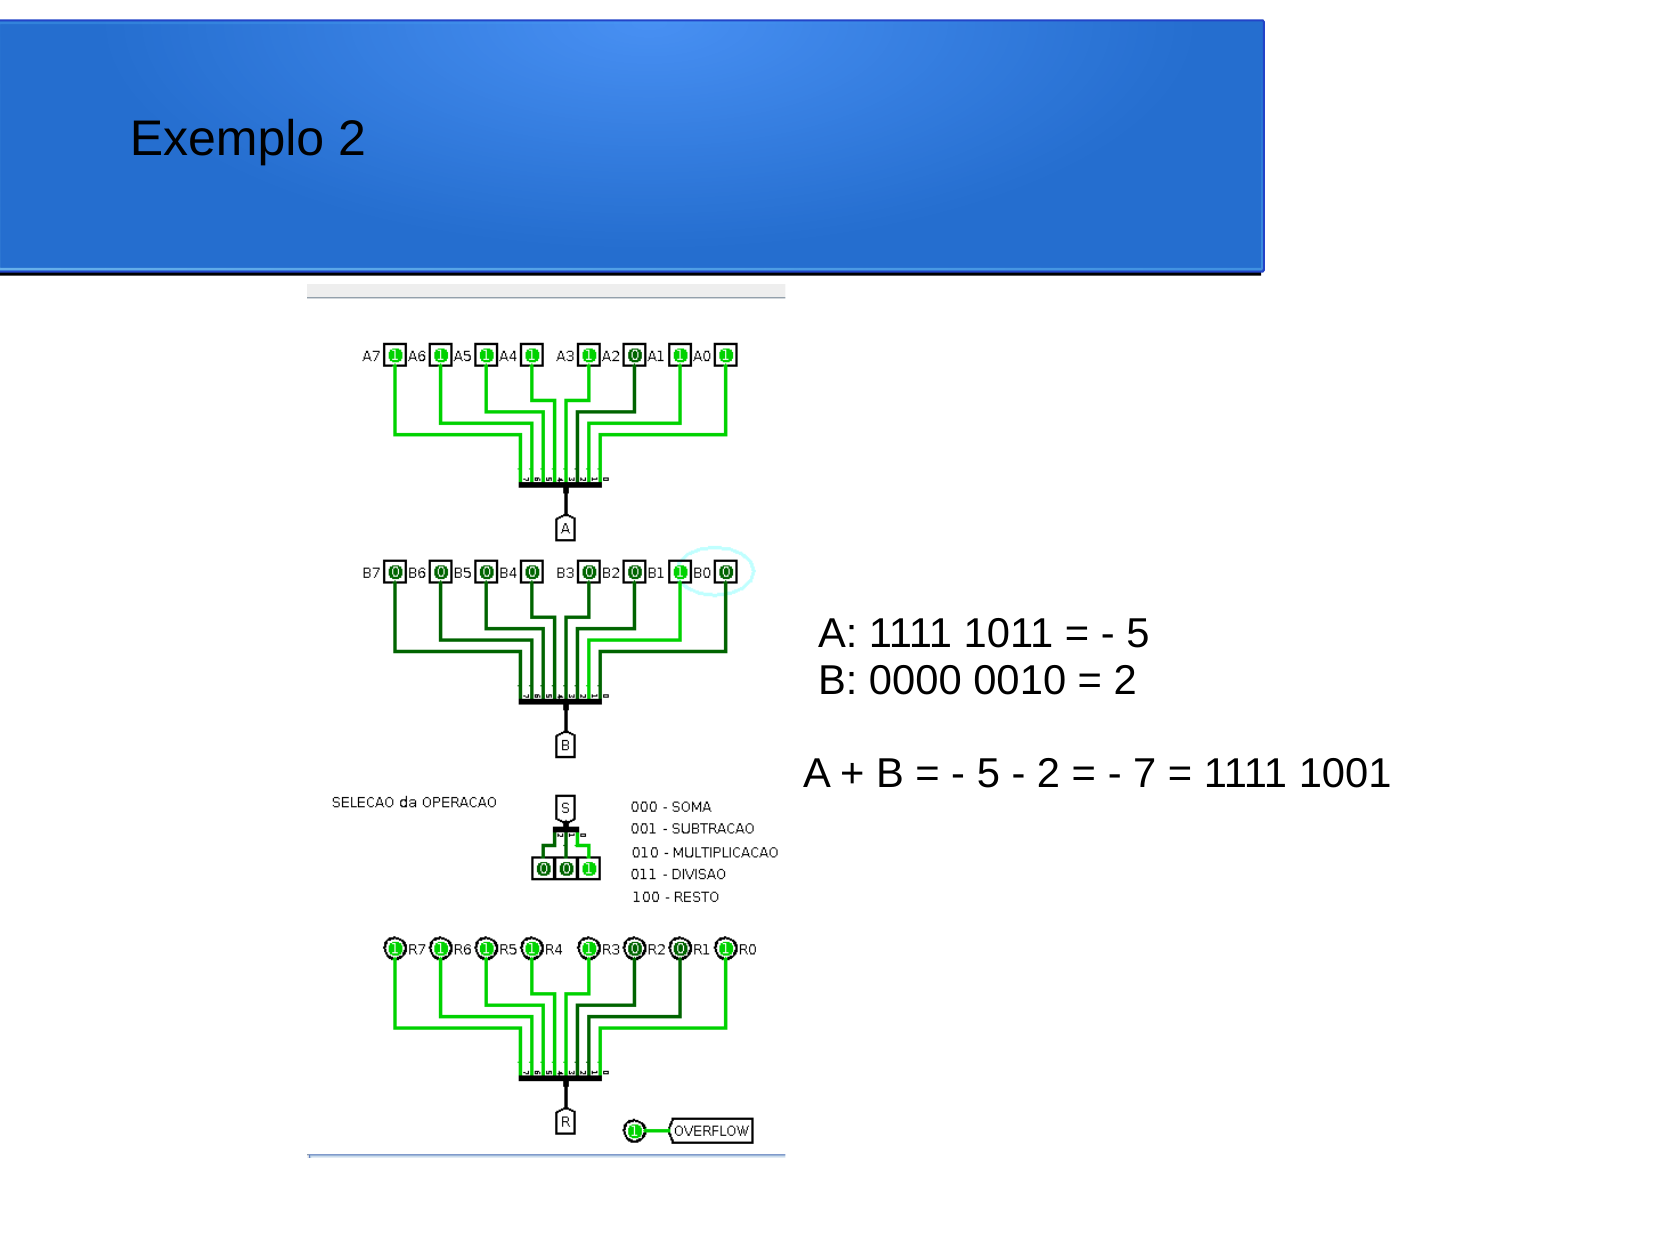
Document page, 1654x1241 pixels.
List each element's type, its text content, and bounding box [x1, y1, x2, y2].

text_box A: 1111 1011 = - 5 B: 0000 0010 = 2 A + B = - 5 - 2 = - 7 = 1111 1001 [803, 415, 1548, 898]
title Exemplo 2 [129, 35, 1282, 241]
picture [307, 284, 786, 1158]
